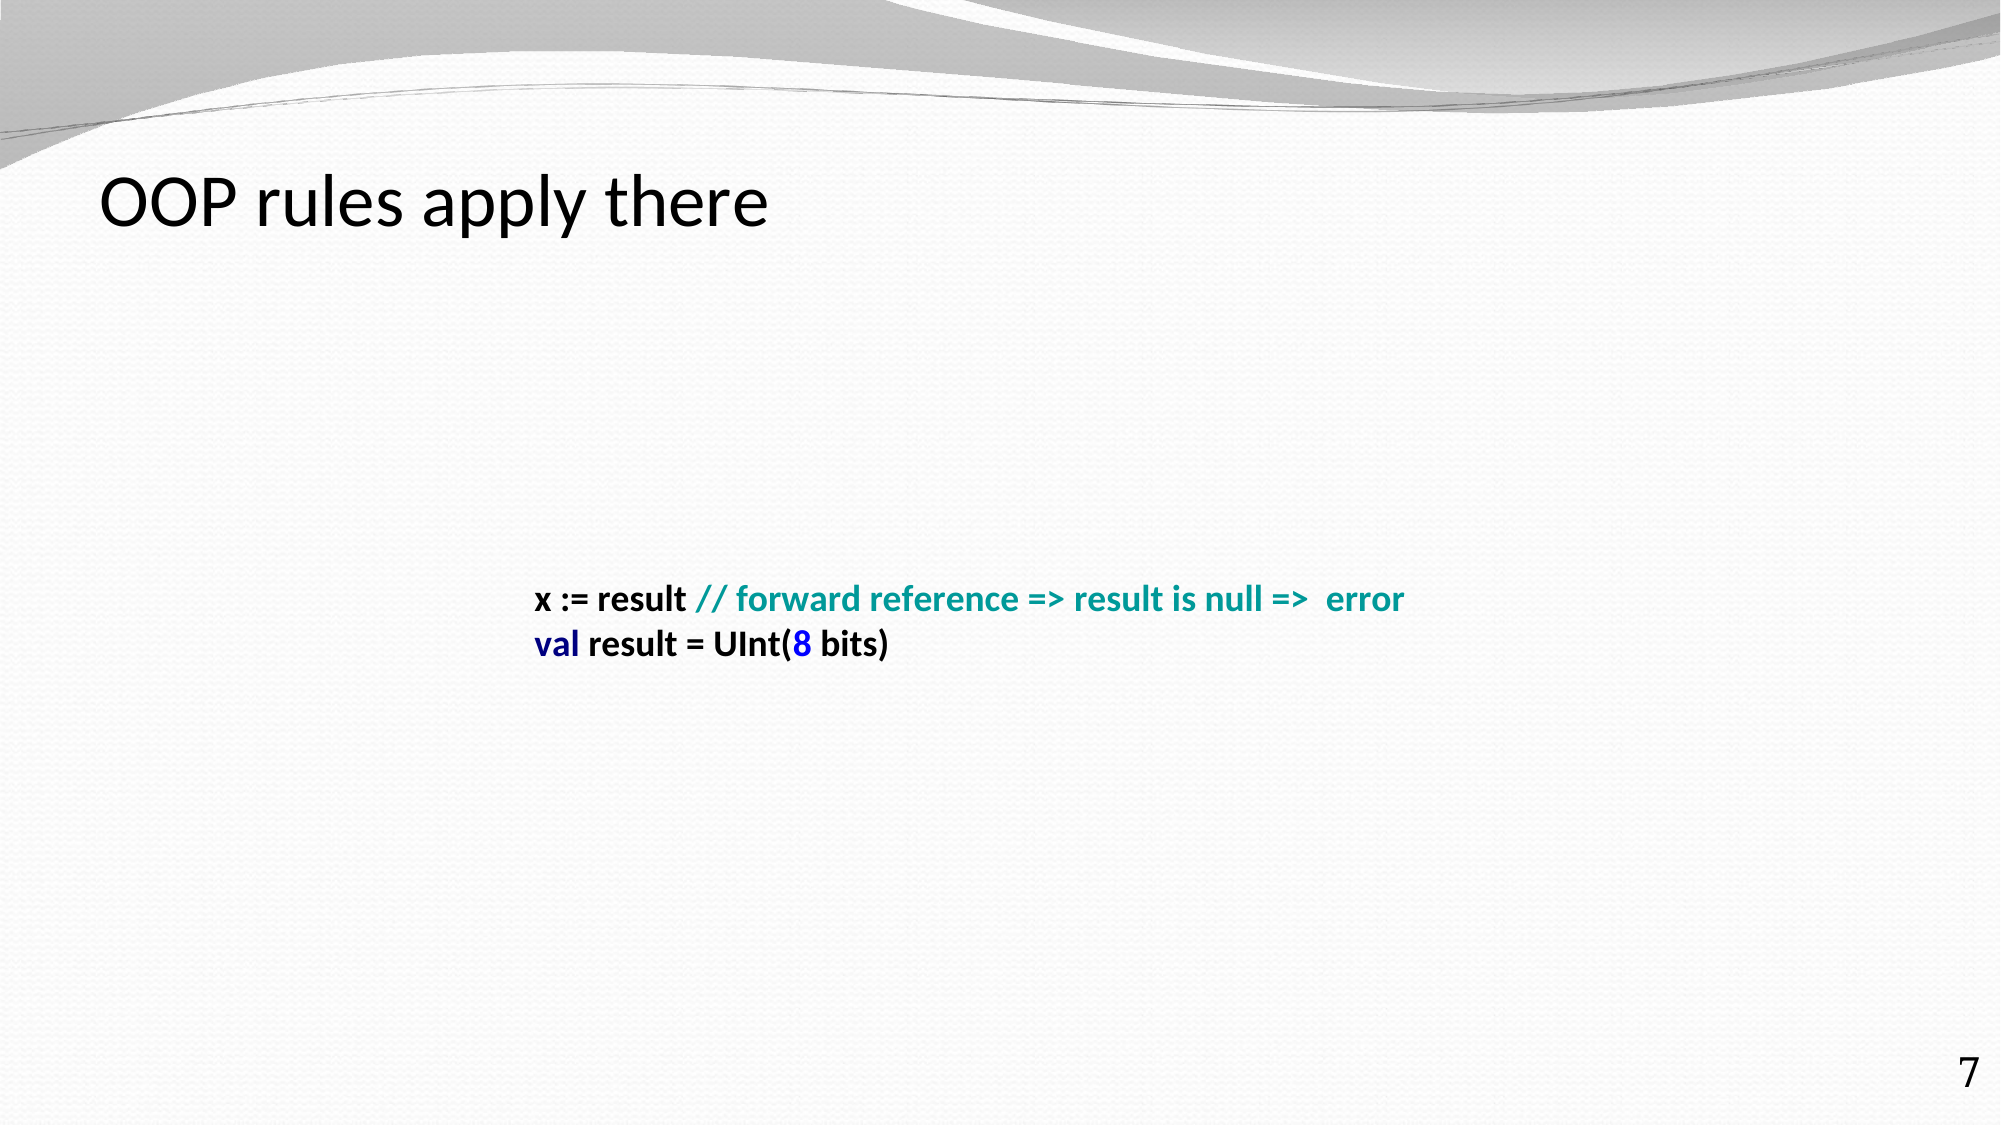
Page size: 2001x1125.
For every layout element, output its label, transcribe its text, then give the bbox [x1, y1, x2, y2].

picture [0, 0, 2001, 1125]
text_box <numéro> [1813, 1042, 1981, 1103]
title OOP rules apply there [99, 54, 1985, 242]
text_box x := result // forward reference => result is null => error val result = UInt(8 bits) [519, 566, 1441, 807]
